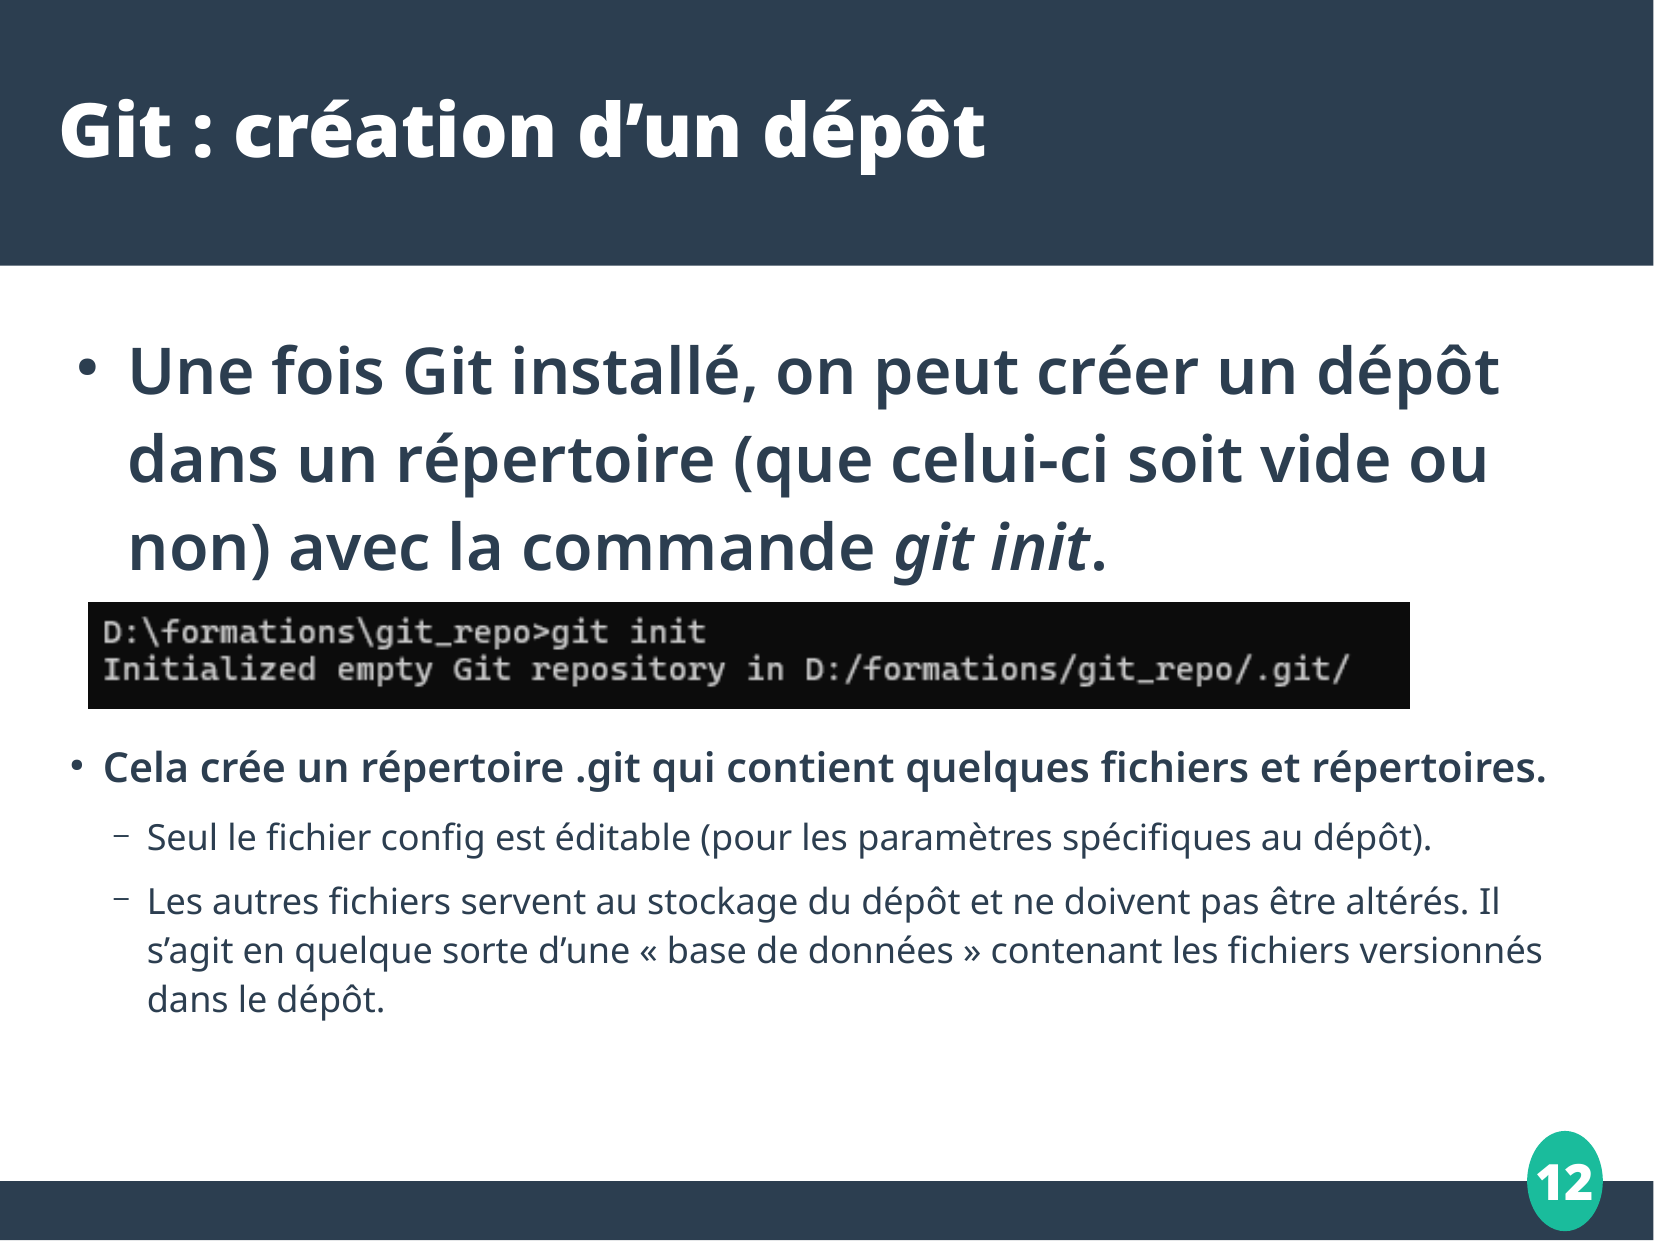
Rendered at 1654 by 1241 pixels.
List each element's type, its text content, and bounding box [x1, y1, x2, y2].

list Une fois Git installé, on peut créer un dépôt dans un répertoire (que celui-ci soit vide ou non) avec la commande git init. [59, 324, 1595, 591]
picture [88, 602, 1410, 709]
title Git : création d’un dépôt [59, 49, 1595, 207]
list Cela crée un répertoire .git qui contient quelques fichiers et répertoires. Seul le fichier config est éditable (pour les paramètres spécifiques au dépôt). Les autres fichiers servent au stockage du dépôt et ne doivent pas être altérés. Il s’agit en quelque sorte d’une « base de données » contenant les fichiers versionnés dans le dépôt. [59, 738, 1595, 1063]
